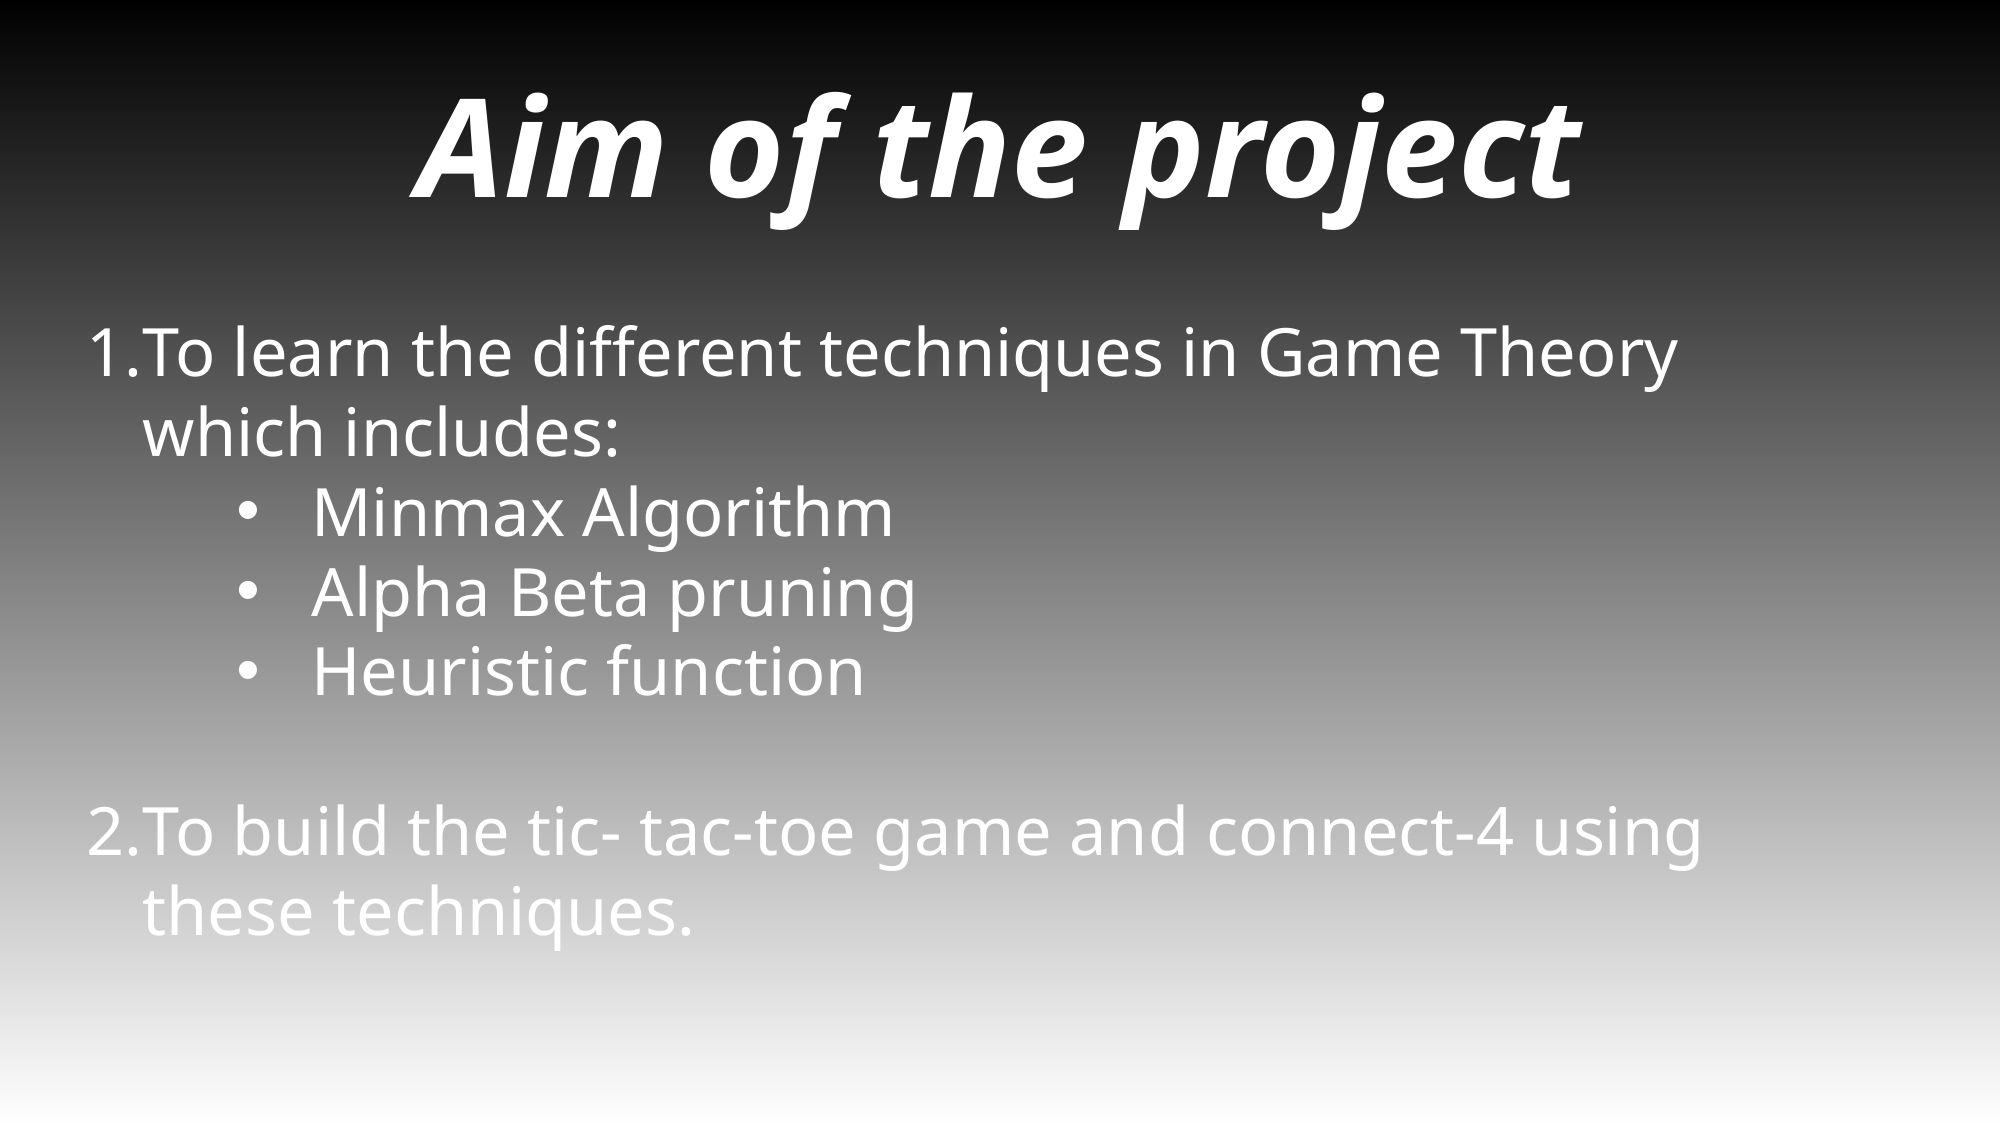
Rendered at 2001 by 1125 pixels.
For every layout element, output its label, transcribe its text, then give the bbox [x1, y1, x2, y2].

text_box To learn the different techniques in Game Theory which includes: Minmax Algorithm Alpha Beta pruning Heuristic function To build the tic- tac-toe game and connect-4 using these techniques. [71, 302, 1796, 1117]
text_box Aim of the project [0, 52, 2000, 232]
